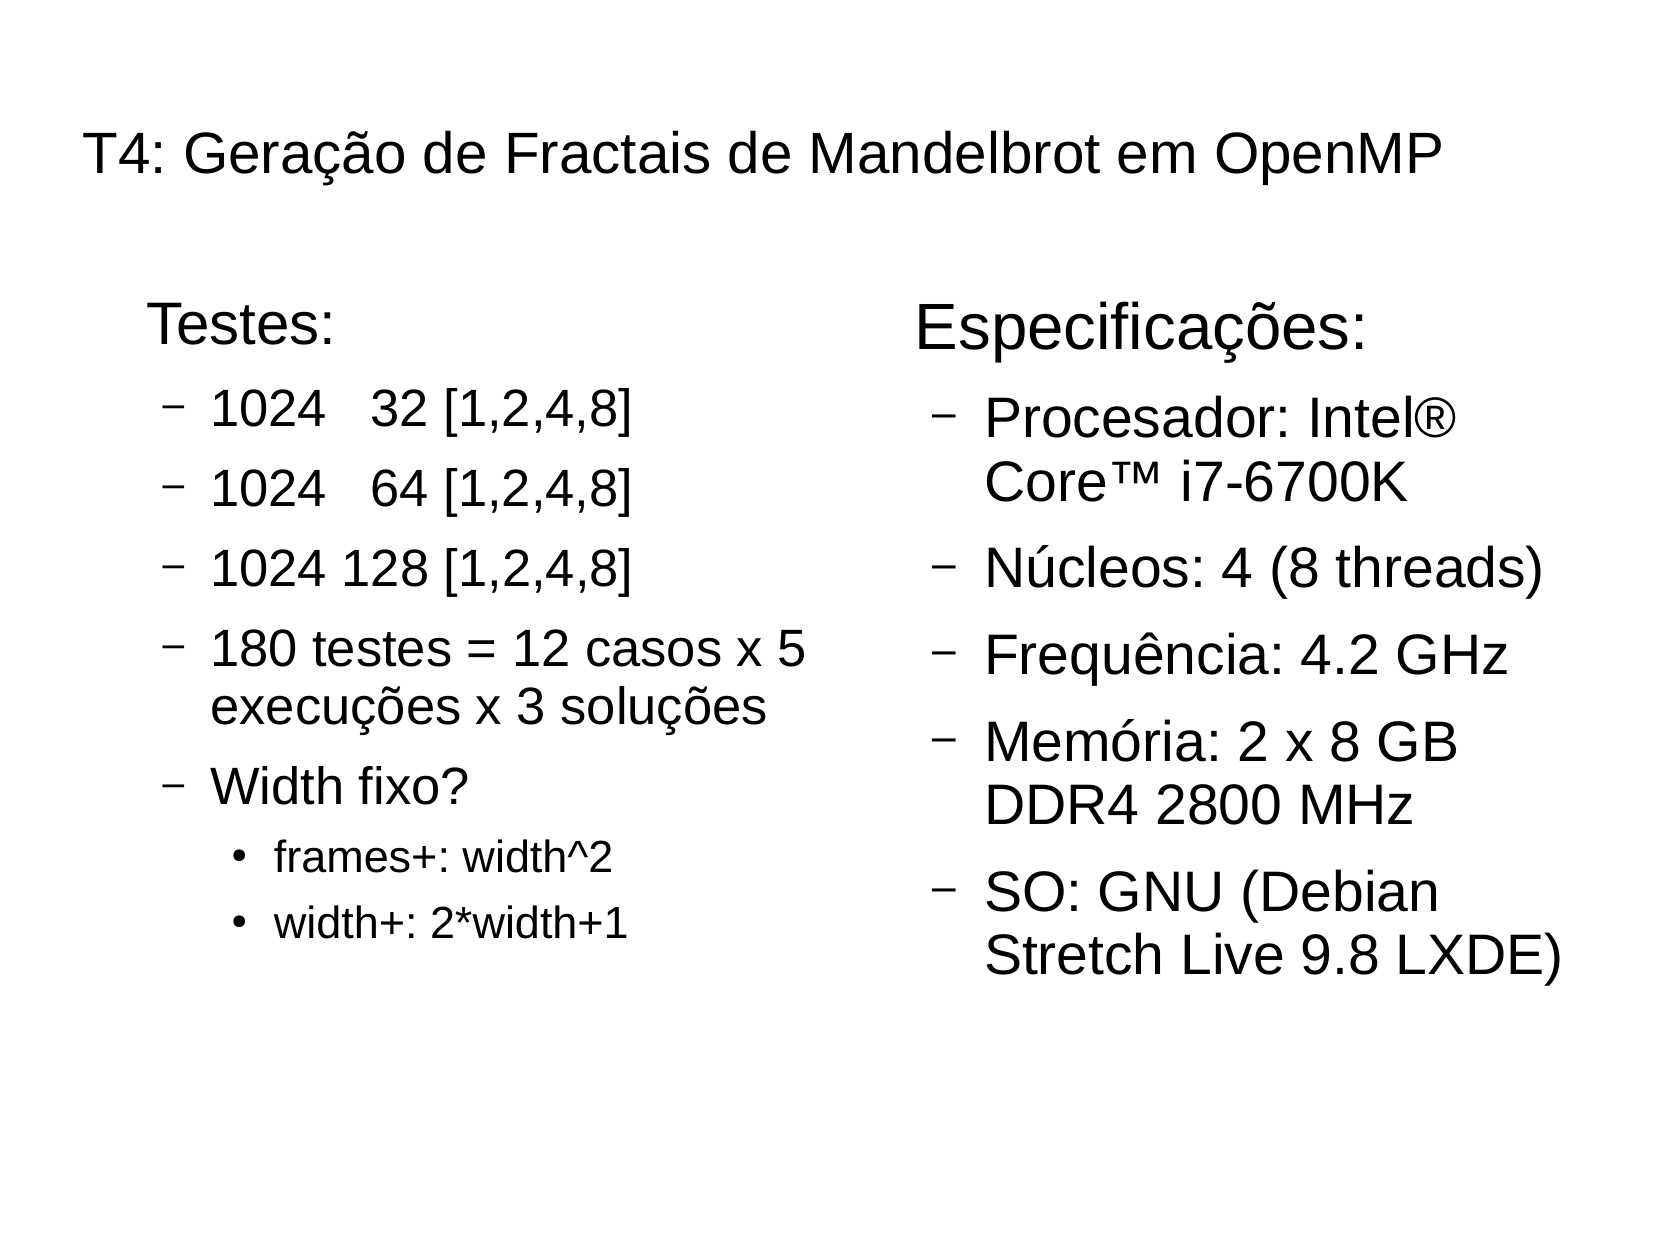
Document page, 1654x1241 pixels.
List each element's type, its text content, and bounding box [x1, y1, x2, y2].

list Especificações: Procesador: Intel® Core™ i7-6700K Núcleos: 4 (8 threads) Frequência: 4.2 GHz Memória: 2 x 8 GB DDR4 2800 MHz SO: GNU (Debian Stretch Live 9.8 LXDE) [845, 290, 1572, 1010]
list Testes: 1024 32 [1,2,4,8] 1024 64 [1,2,4,8] 1024 128 [1,2,4,8] 180 testes = 12 casos x 5 execuções x 3 soluções Width fixo? frames+: width^2 width+: 2*width+1 [82, 290, 809, 1010]
title T4: Geração de Fractais de Mandelbrot em OpenMP [82, 49, 1571, 257]
